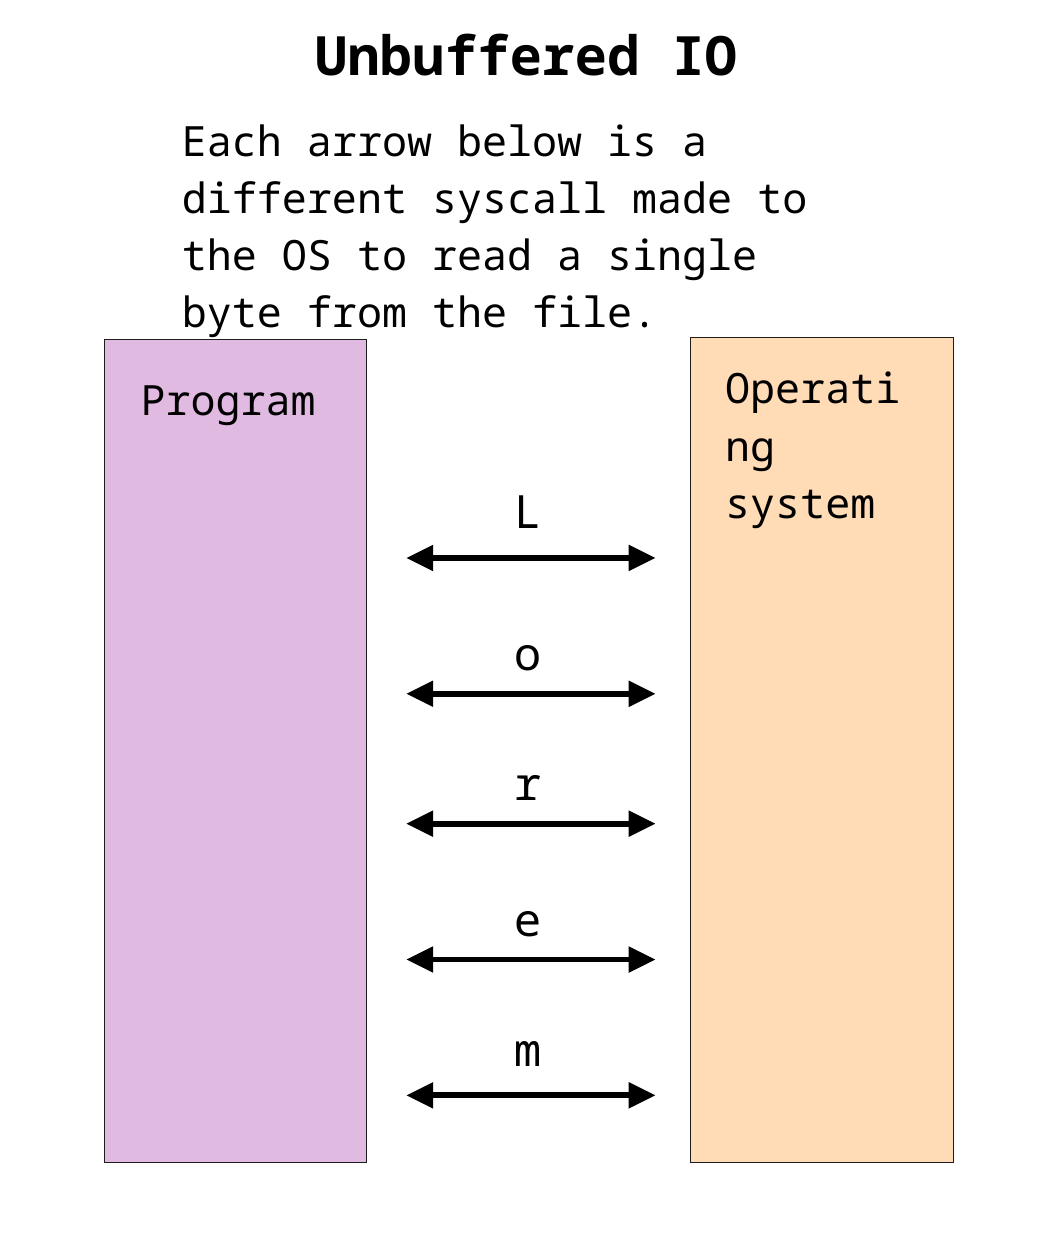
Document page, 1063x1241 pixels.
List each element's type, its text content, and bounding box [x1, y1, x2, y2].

text_box Unbuffered IO [282, 0, 770, 103]
text_box m [479, 1017, 576, 1081]
text_box r [479, 751, 576, 815]
text_box [104, 339, 367, 1163]
text_box e [479, 887, 576, 951]
text_box Program [125, 363, 351, 423]
text_box L [479, 479, 576, 543]
text_box Operating system [710, 351, 936, 455]
text_box o [479, 621, 576, 685]
text_box Each arrow below is a different syscall made to the OS to read a single byte from the file. [167, 103, 896, 251]
text_box [690, 337, 954, 1163]
